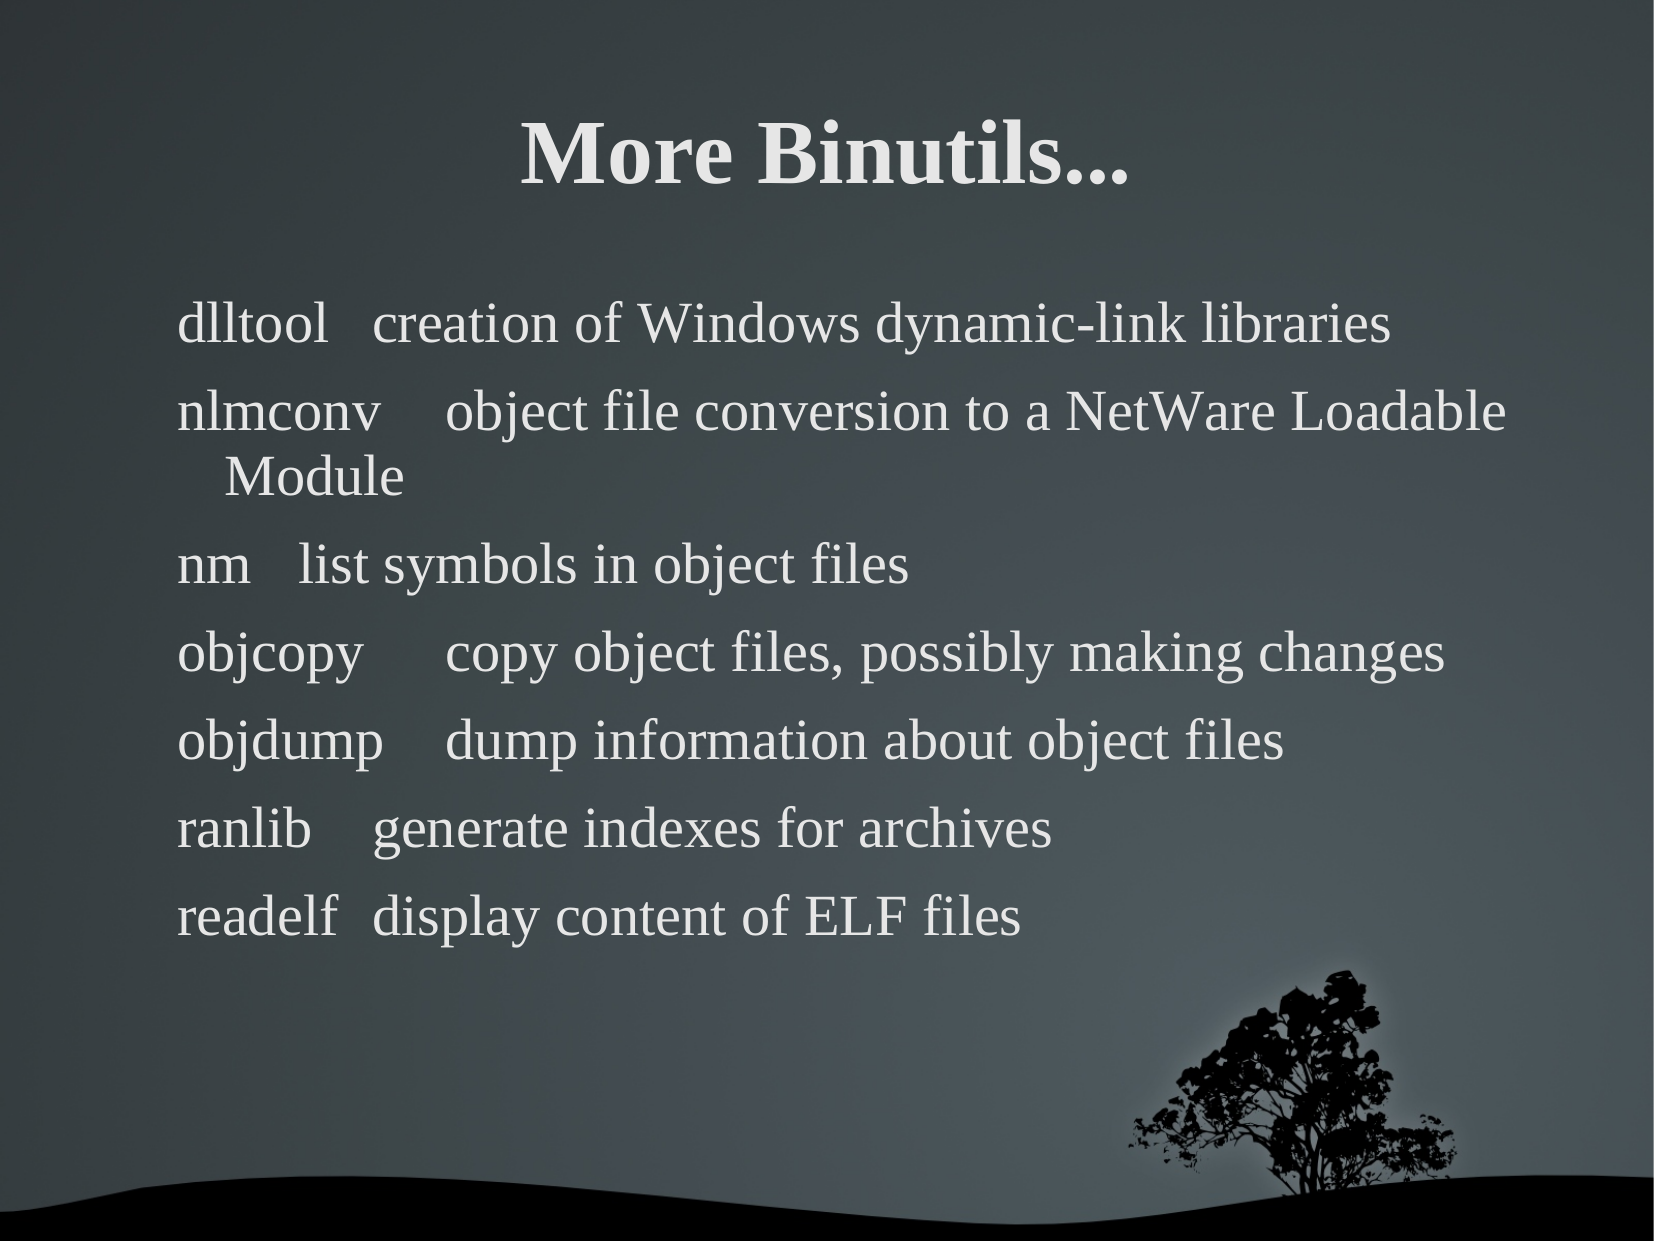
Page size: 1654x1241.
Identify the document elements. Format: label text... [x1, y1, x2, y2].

title More Binutils... [82, 56, 1571, 250]
list dlltool creation of Windows dynamic-link libraries nlmconv object file conversion to a NetWare Loadable Module nm list symbols in object files objcopy copy object files, possibly making changes objdump dump information about object files ranlib generate indexes for archives readelf display content of ELF files [82, 290, 1571, 1094]
picture [0, 0, 1654, 1241]
